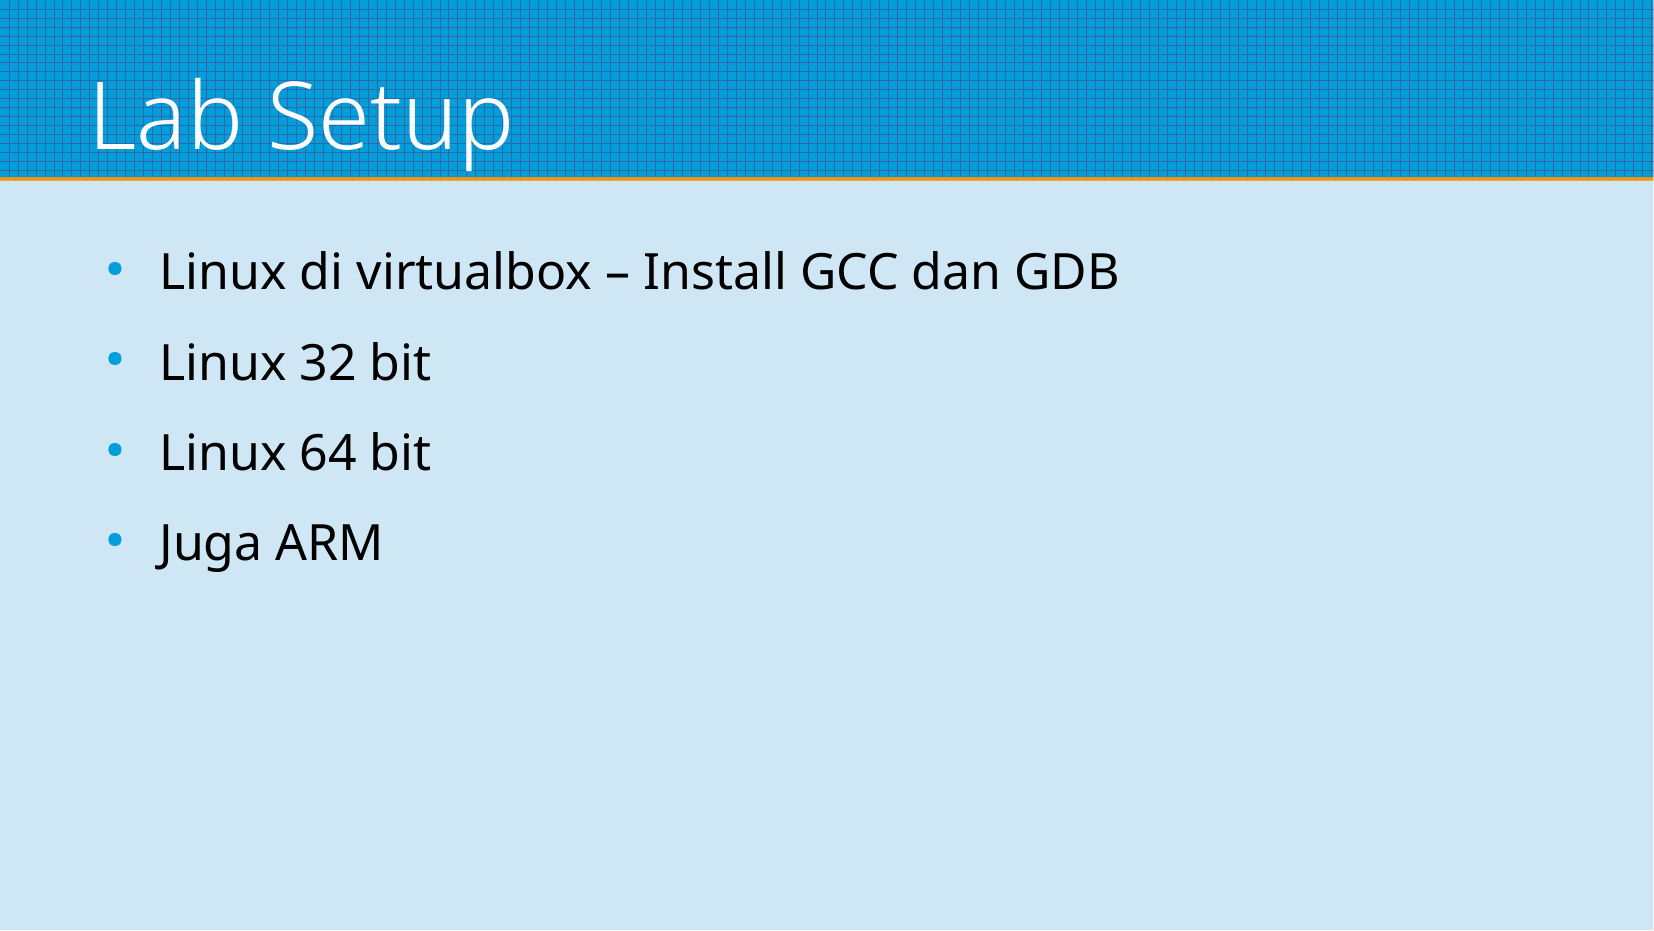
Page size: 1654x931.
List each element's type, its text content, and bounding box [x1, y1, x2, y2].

list Linux di virtualbox – Install GCC dan GDB Linux 32 bit Linux 64 bit Juga ARM [88, 236, 1565, 813]
title Lab Setup [88, 14, 1565, 178]
